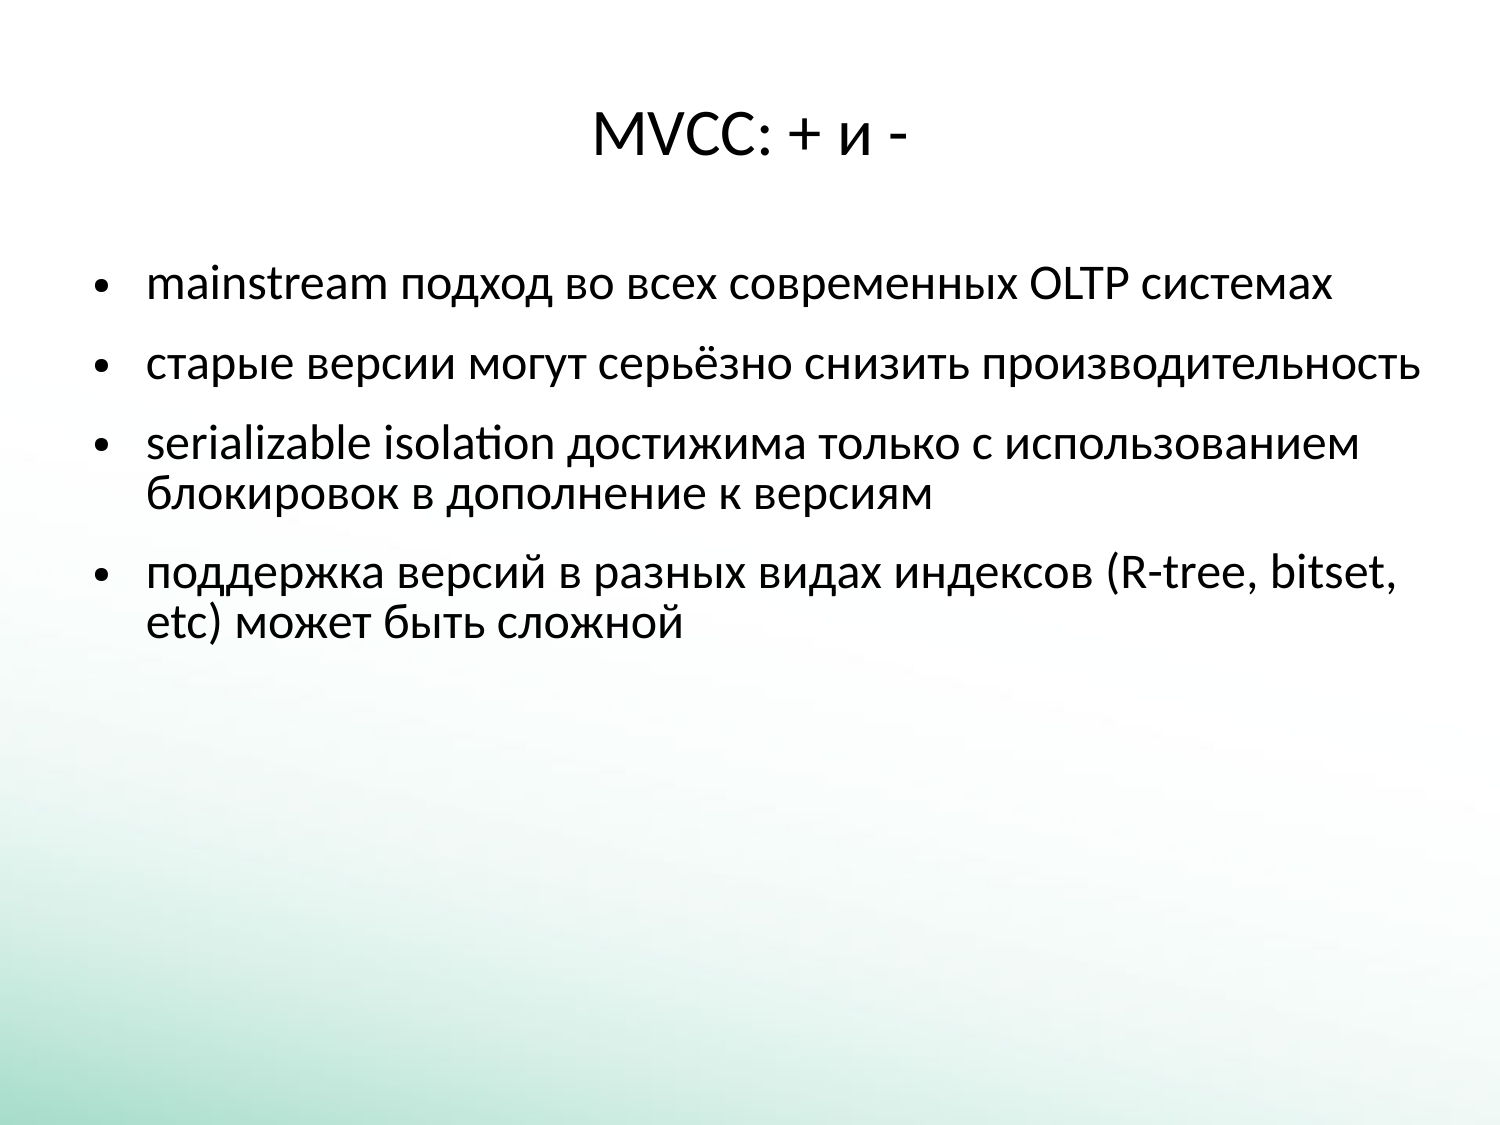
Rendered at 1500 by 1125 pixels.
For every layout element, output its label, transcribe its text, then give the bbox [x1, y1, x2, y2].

picture [0, 0, 1500, 1125]
list mainstream подход во всех современных OLTP системах старые версии могут серьёзно снизить производительность serializable isolation достижима только с использованием блокировок в дополнение к версиям поддержка версий в разных видах индексов (R-tree, bitset, etc) может быть сложной [75, 262, 1425, 1005]
title MVCC: + и - [75, 45, 1425, 233]
